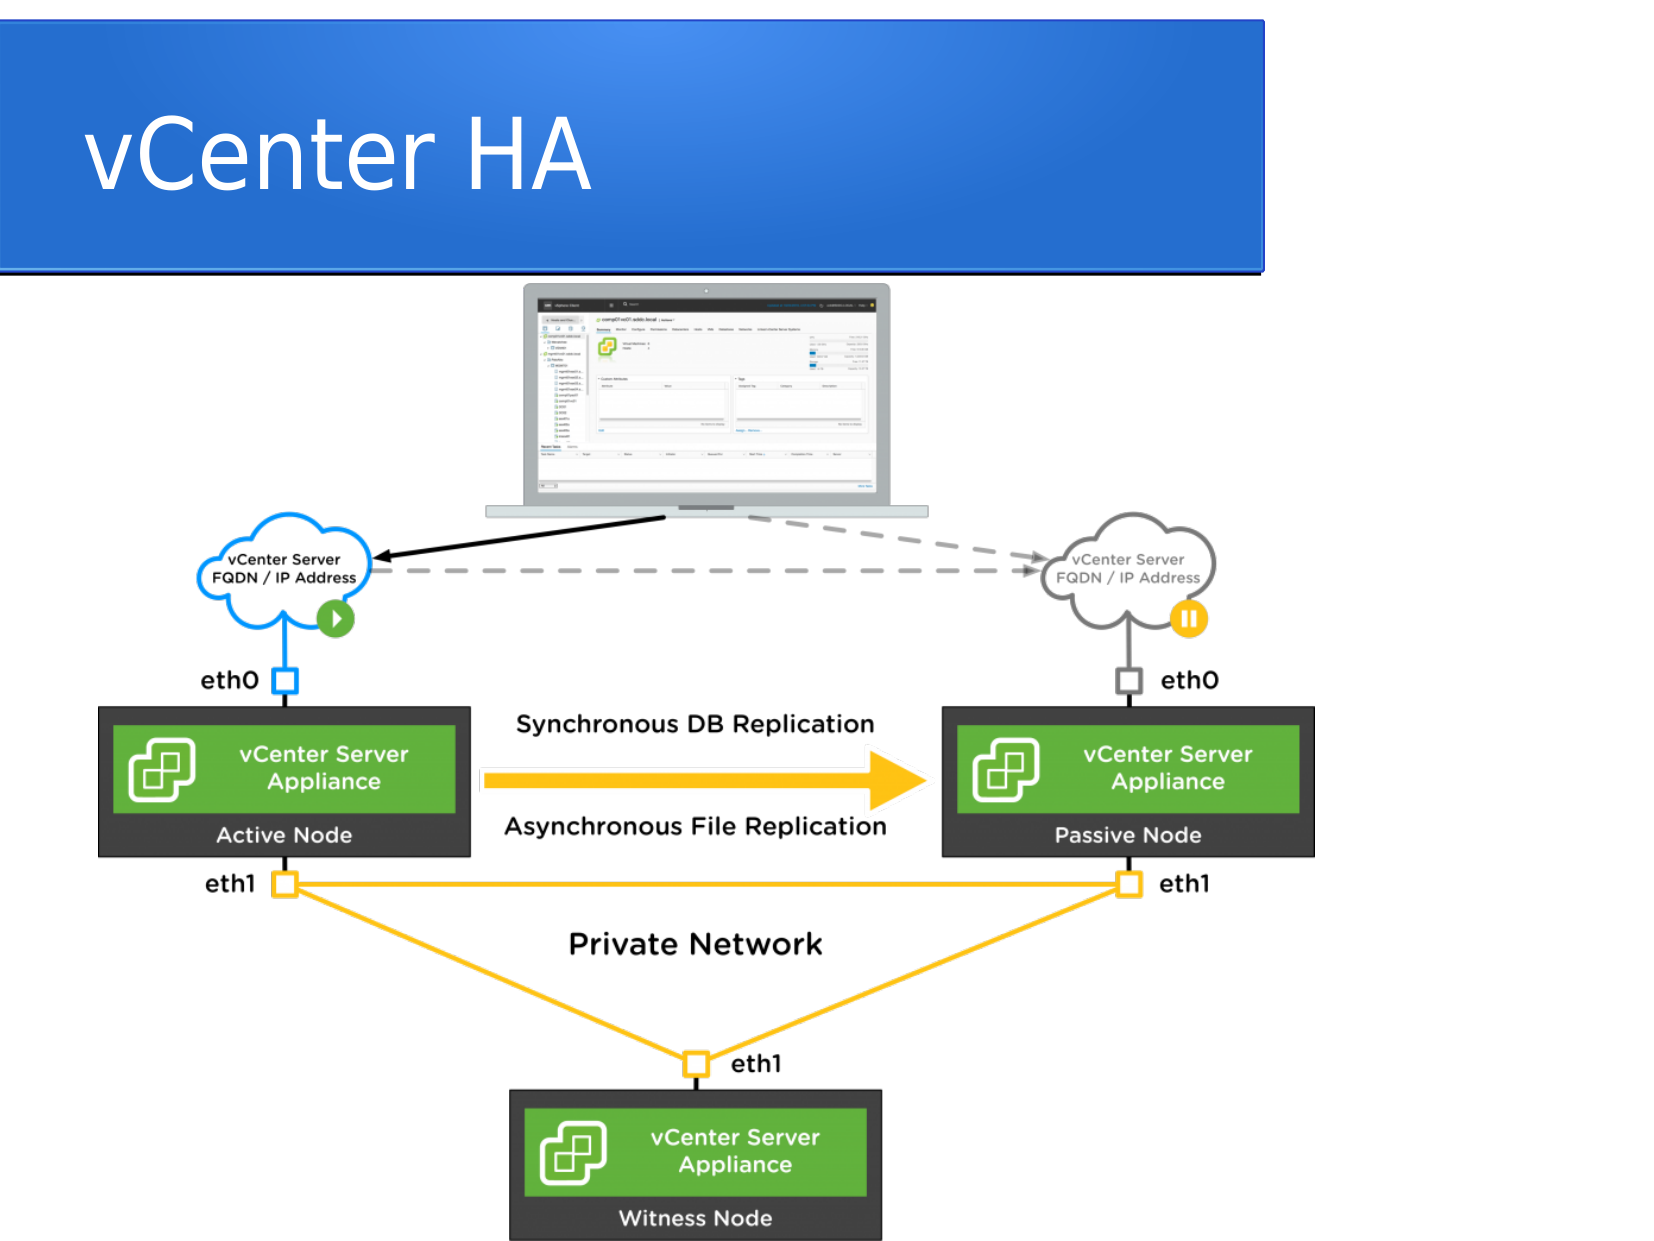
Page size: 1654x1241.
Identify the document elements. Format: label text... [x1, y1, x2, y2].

picture [98, 283, 1315, 1241]
title vCenter HA [82, 33, 1235, 266]
